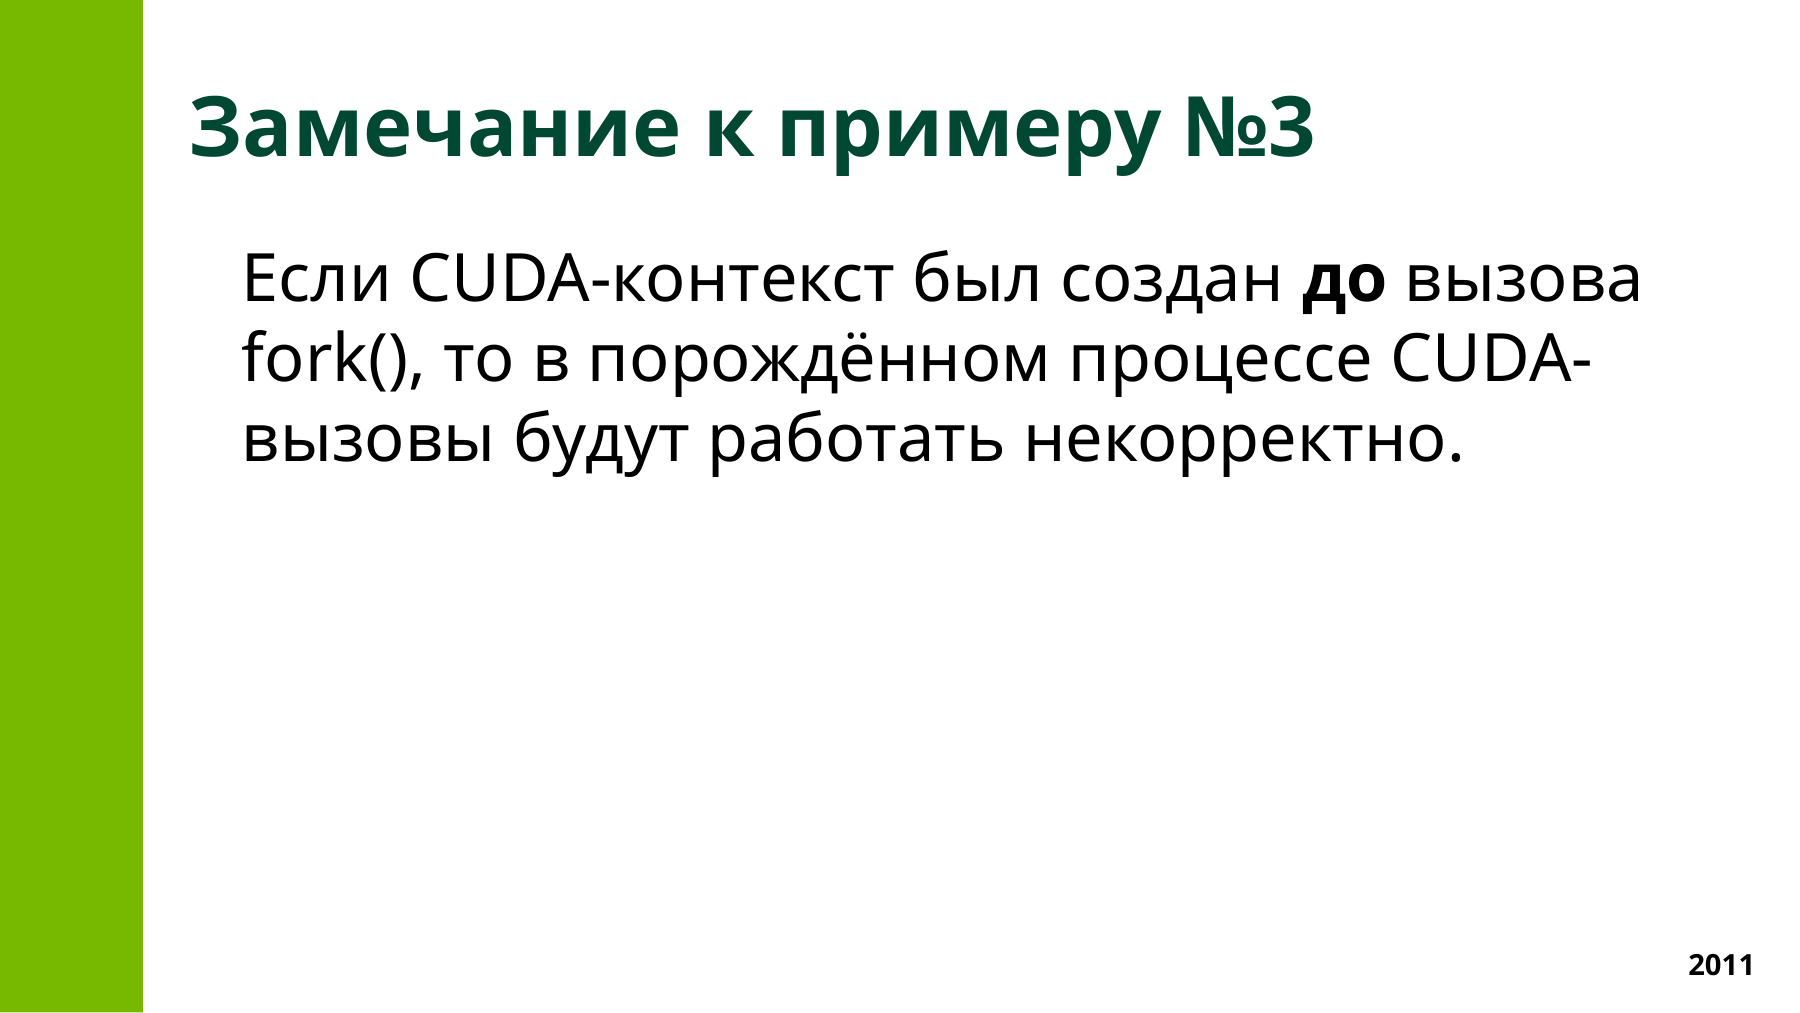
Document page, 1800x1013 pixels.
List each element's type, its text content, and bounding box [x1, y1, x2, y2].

list Если CUDA-контекст был создан до вызова fork(), то в порождённом процессе CUDA-вызовы будут работать некорректно. [188, 227, 1733, 976]
title Замечание к примеру №3 [188, 40, 1733, 211]
